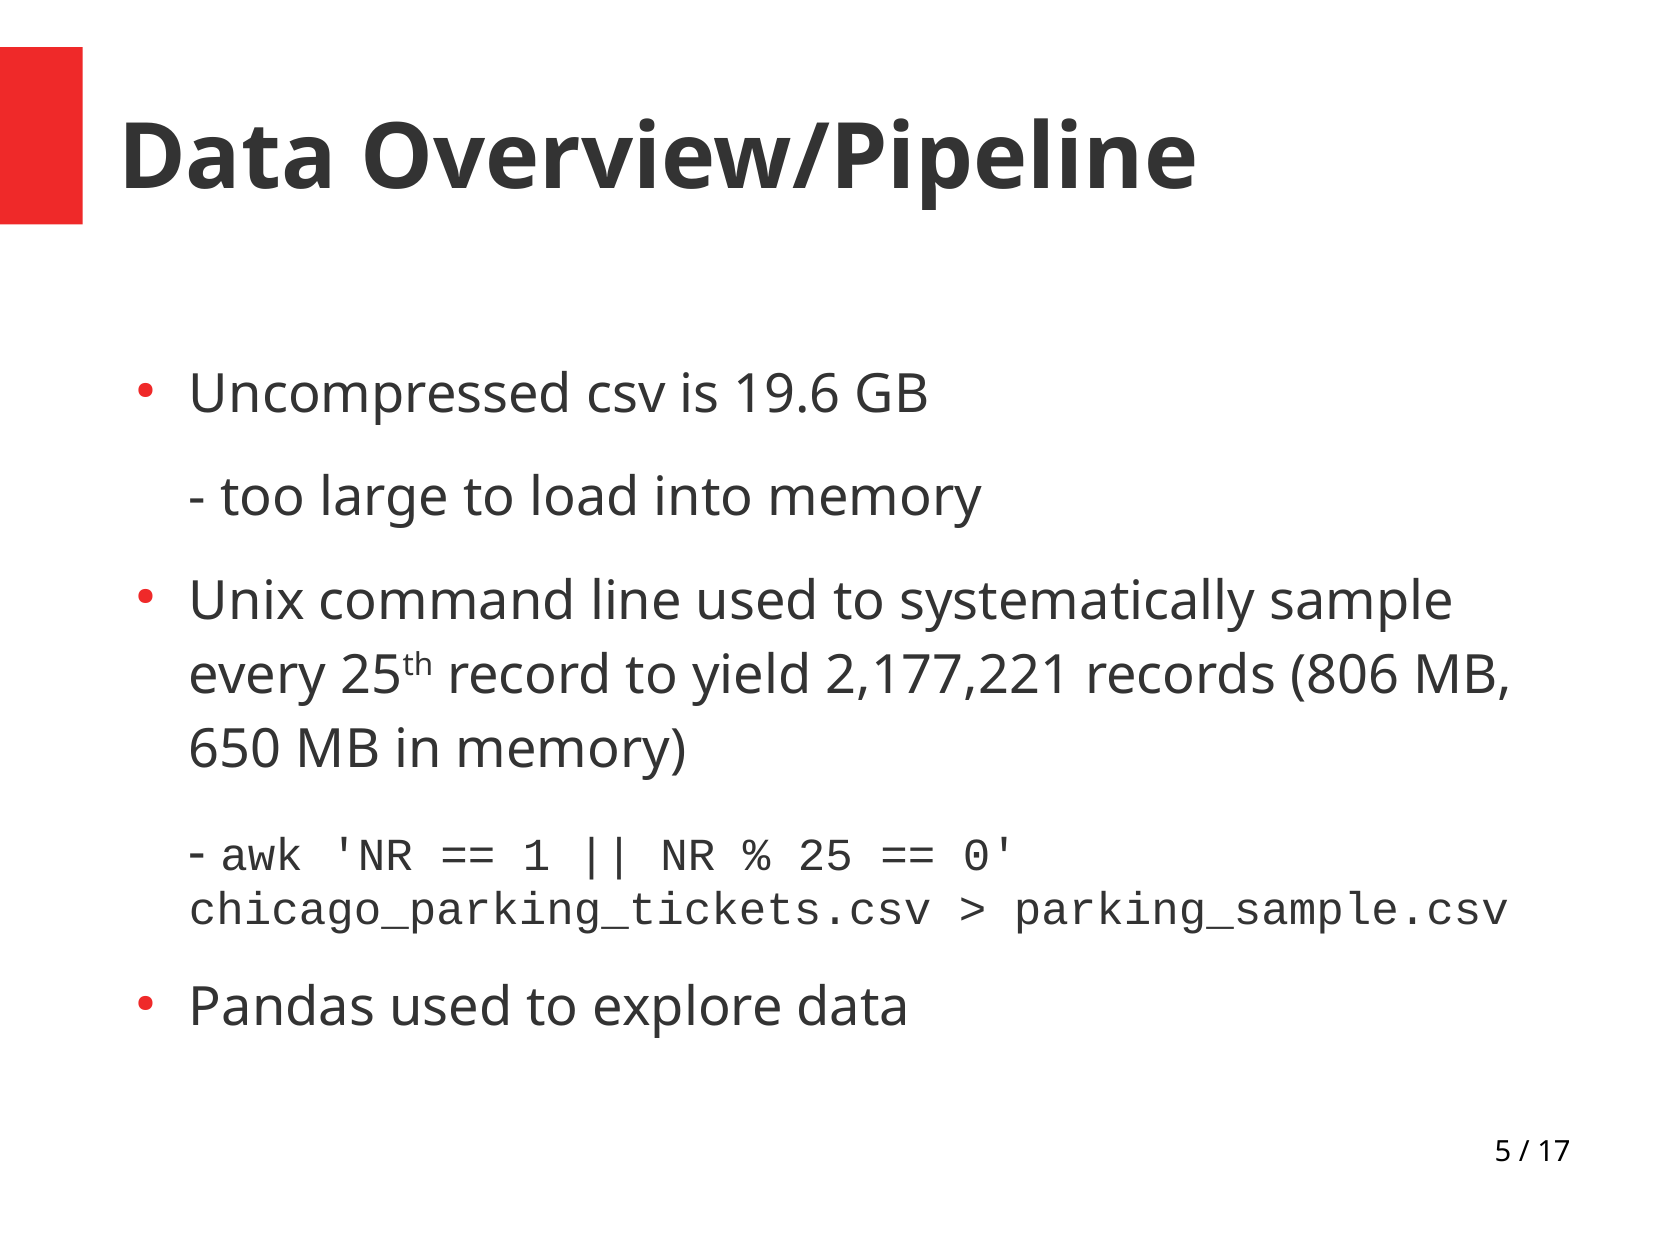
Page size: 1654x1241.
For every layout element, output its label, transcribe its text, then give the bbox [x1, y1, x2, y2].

title Data Overview/Pipeline [118, 49, 1571, 257]
list Uncompressed csv is 19.6 GB - too large to load into memory Unix command line used to systematically sample every 25th record to yield 2,177,221 records (806 MB, 650 MB in memory) - awk 'NR == 1 || NR % 25 == 0' chicago_parking_tickets.csv > parking_sample.csv Pandas used to explore data [118, 354, 1536, 1074]
